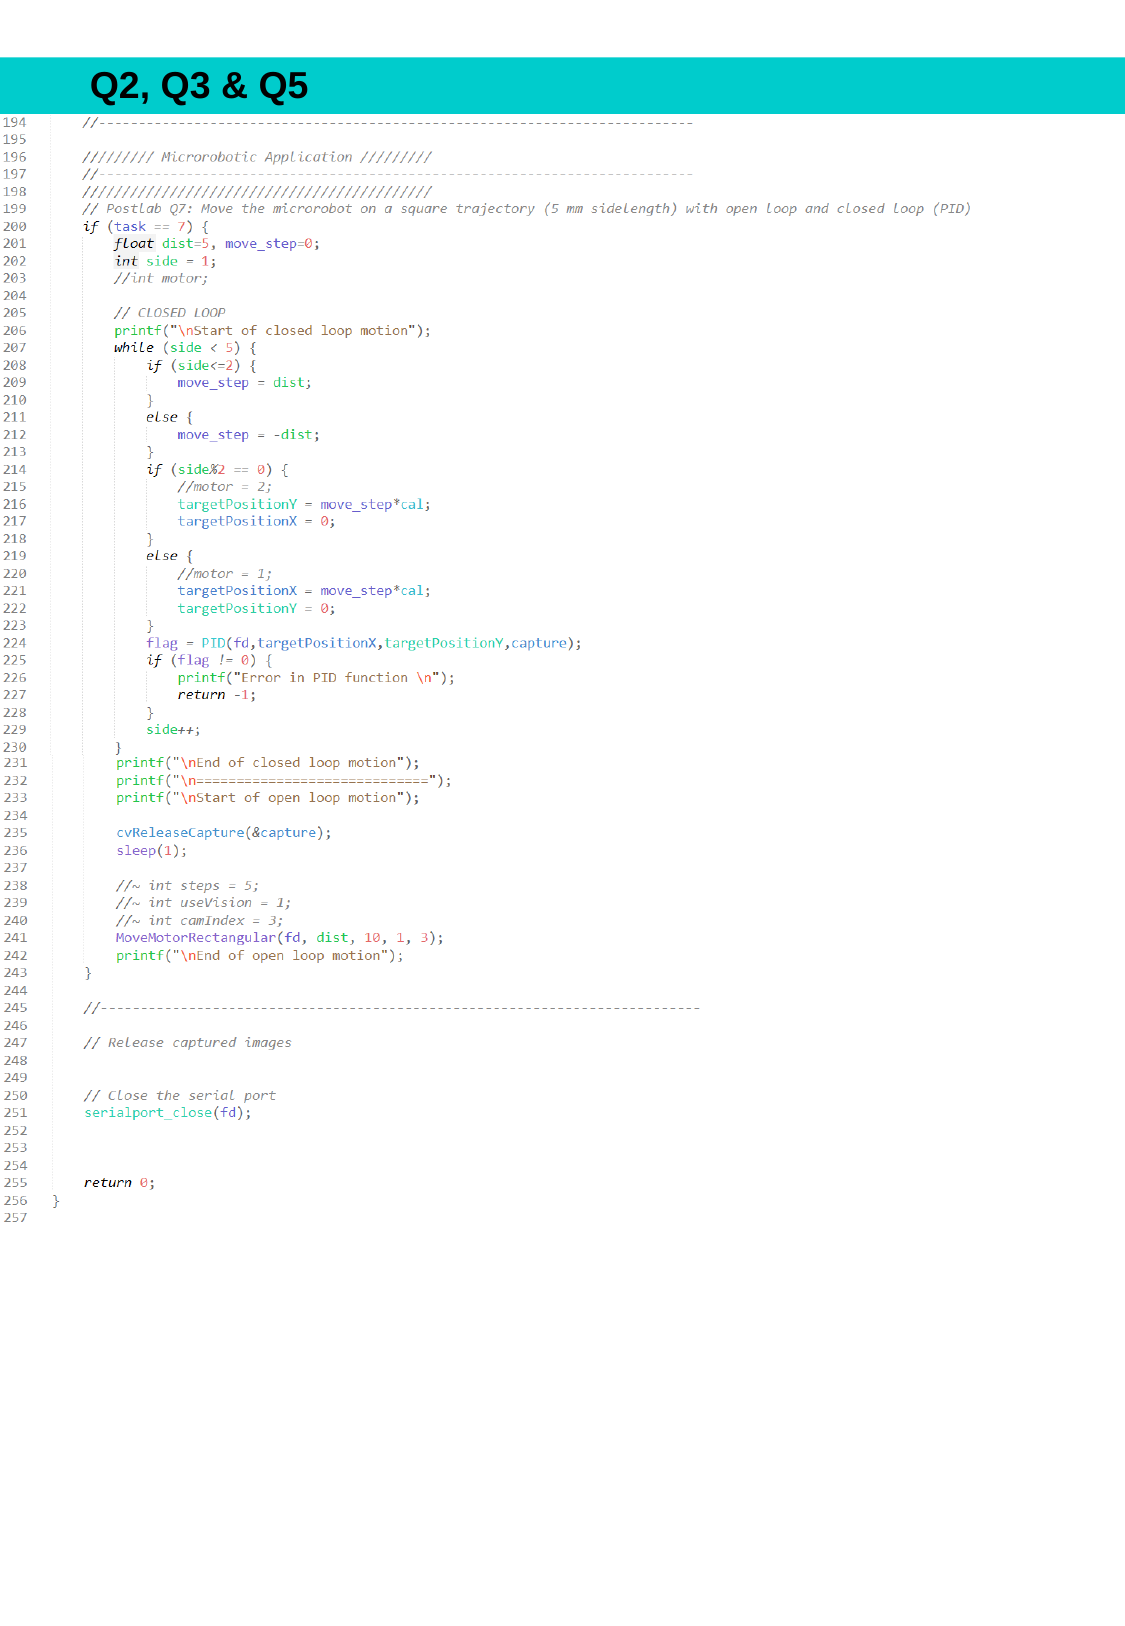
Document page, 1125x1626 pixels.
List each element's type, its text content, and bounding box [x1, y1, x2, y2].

picture [0, 115, 1125, 1228]
text_box Q2, Q3 & Q5 [0, 57, 1125, 114]
